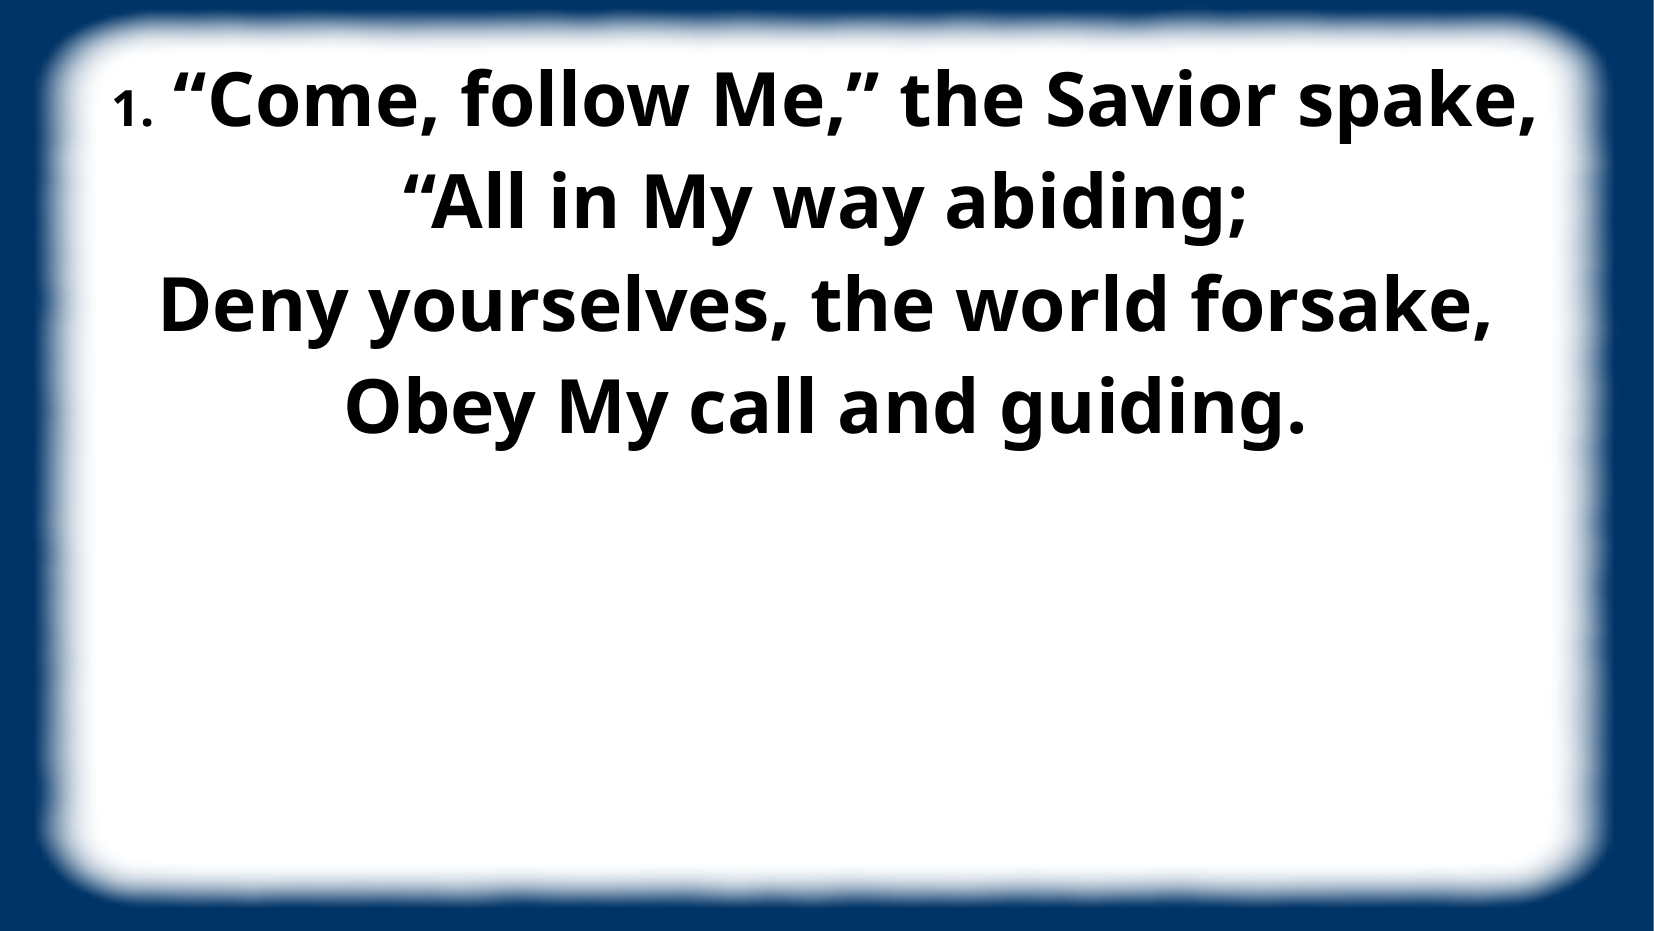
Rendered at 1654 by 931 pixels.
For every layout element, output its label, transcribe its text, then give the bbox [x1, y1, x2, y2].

picture [0, 0, 1654, 931]
text_box 1. “Come, follow Me,” the Savior spake, “All in My way abiding; Deny yourselves, the world forsake, Obey My call and guiding. [76, 38, 1577, 453]
